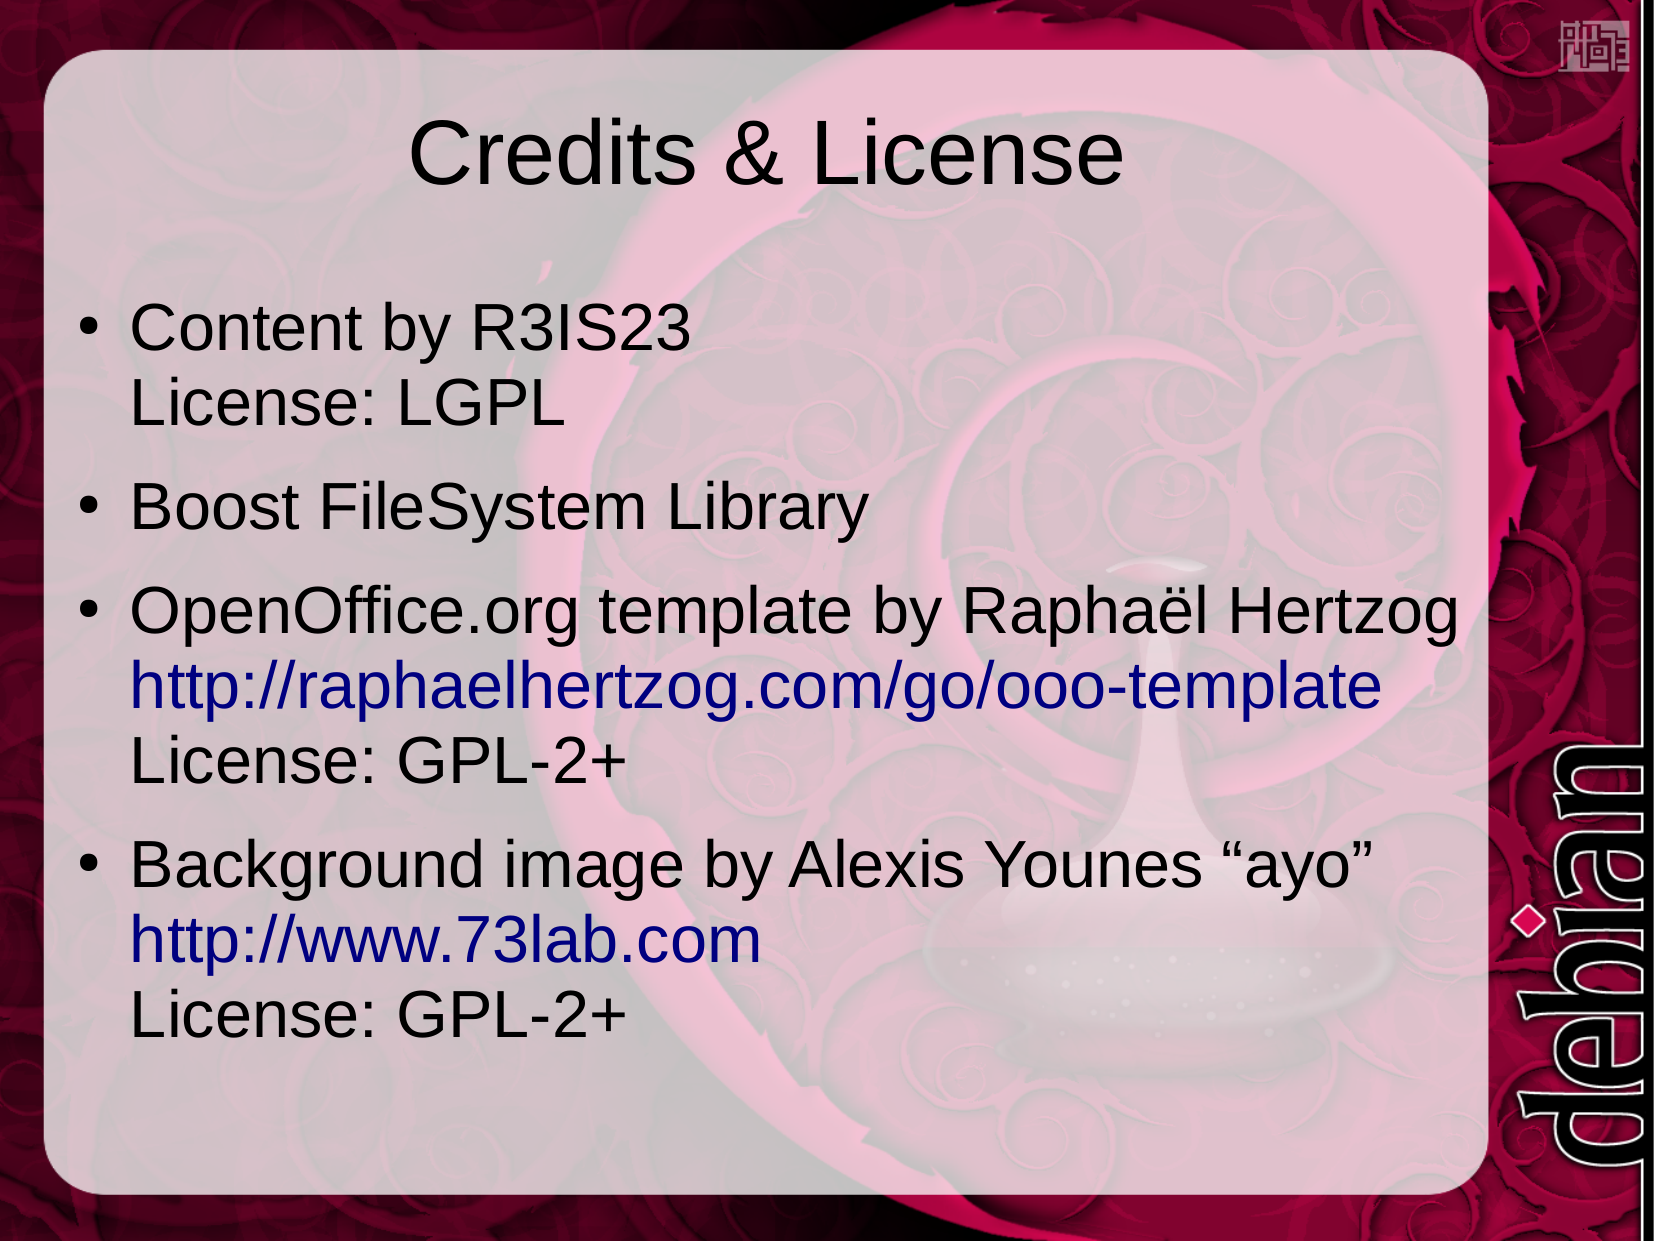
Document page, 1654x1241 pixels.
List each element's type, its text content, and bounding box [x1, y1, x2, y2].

list Content by R3IS23 License: LGPL Boost FileSystem Library OpenOffice.org template by Raphaël Hertzog http://raphaelhertzog.com/go/ooo-template License: GPL-2+ Background image by Alexis Younes “ayo” http://www.73lab.com License: GPL-2+ [59, 290, 1477, 1109]
title Credits & License [59, 49, 1477, 257]
picture [0, 0, 1654, 1241]
